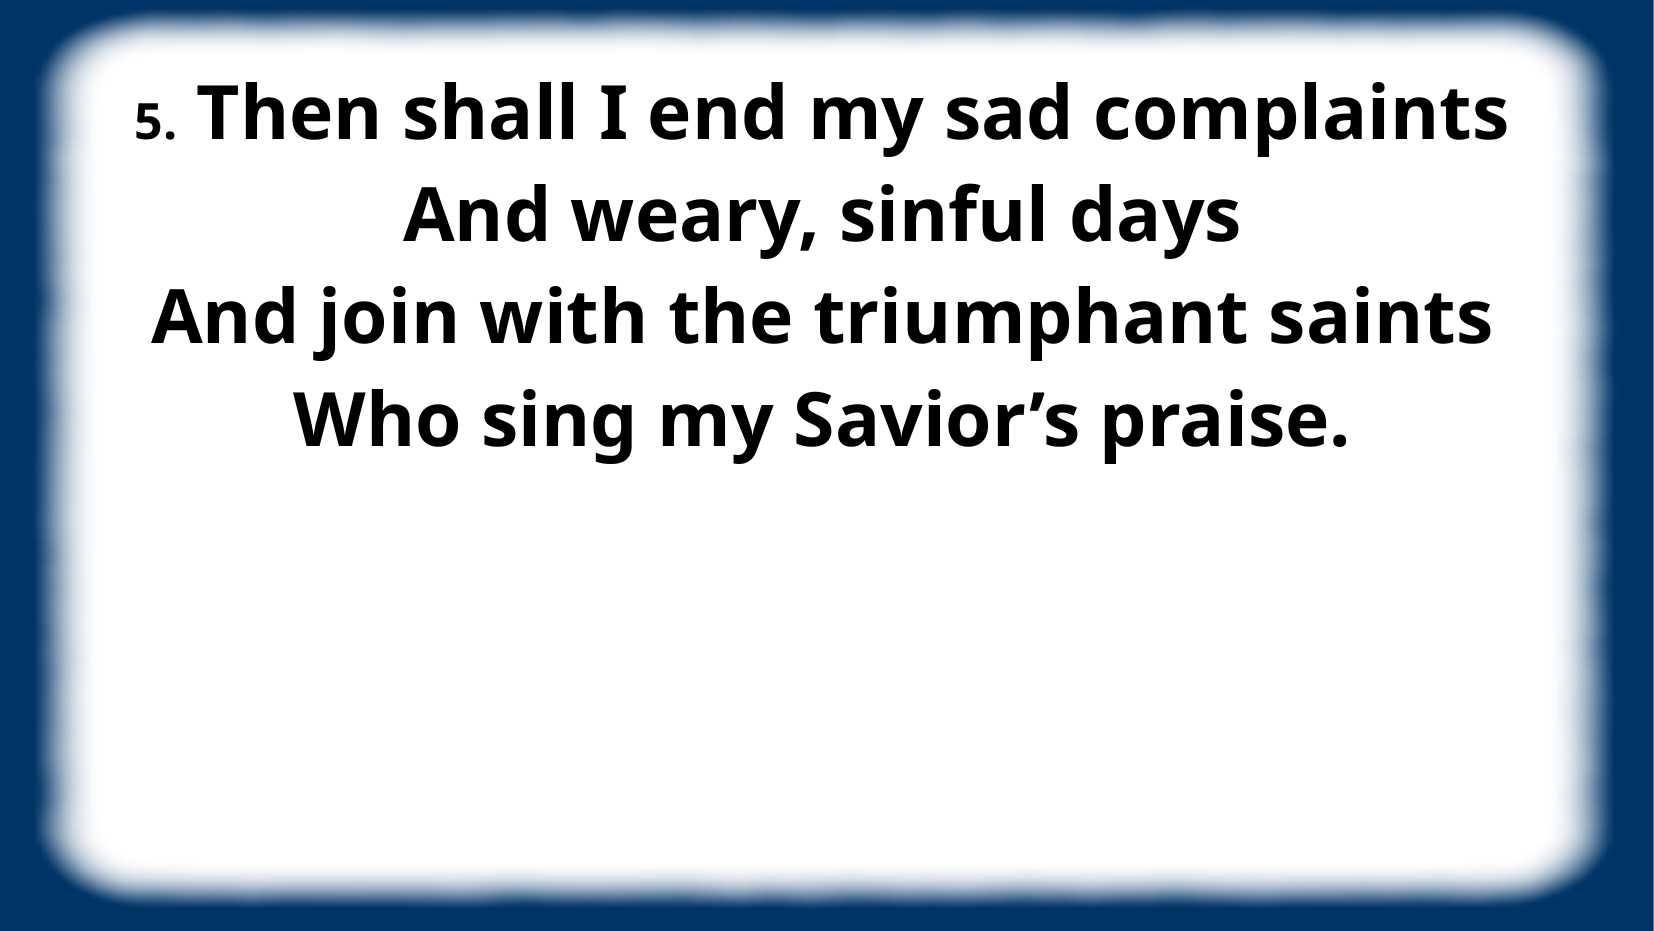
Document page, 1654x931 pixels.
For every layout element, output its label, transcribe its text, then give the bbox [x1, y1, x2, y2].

picture [0, 0, 1654, 931]
text_box 5. Then shall I end my sad complaints And weary, sinful days And join with the triumphant saints Who sing my Savior’s praise. [57, 51, 1588, 554]
